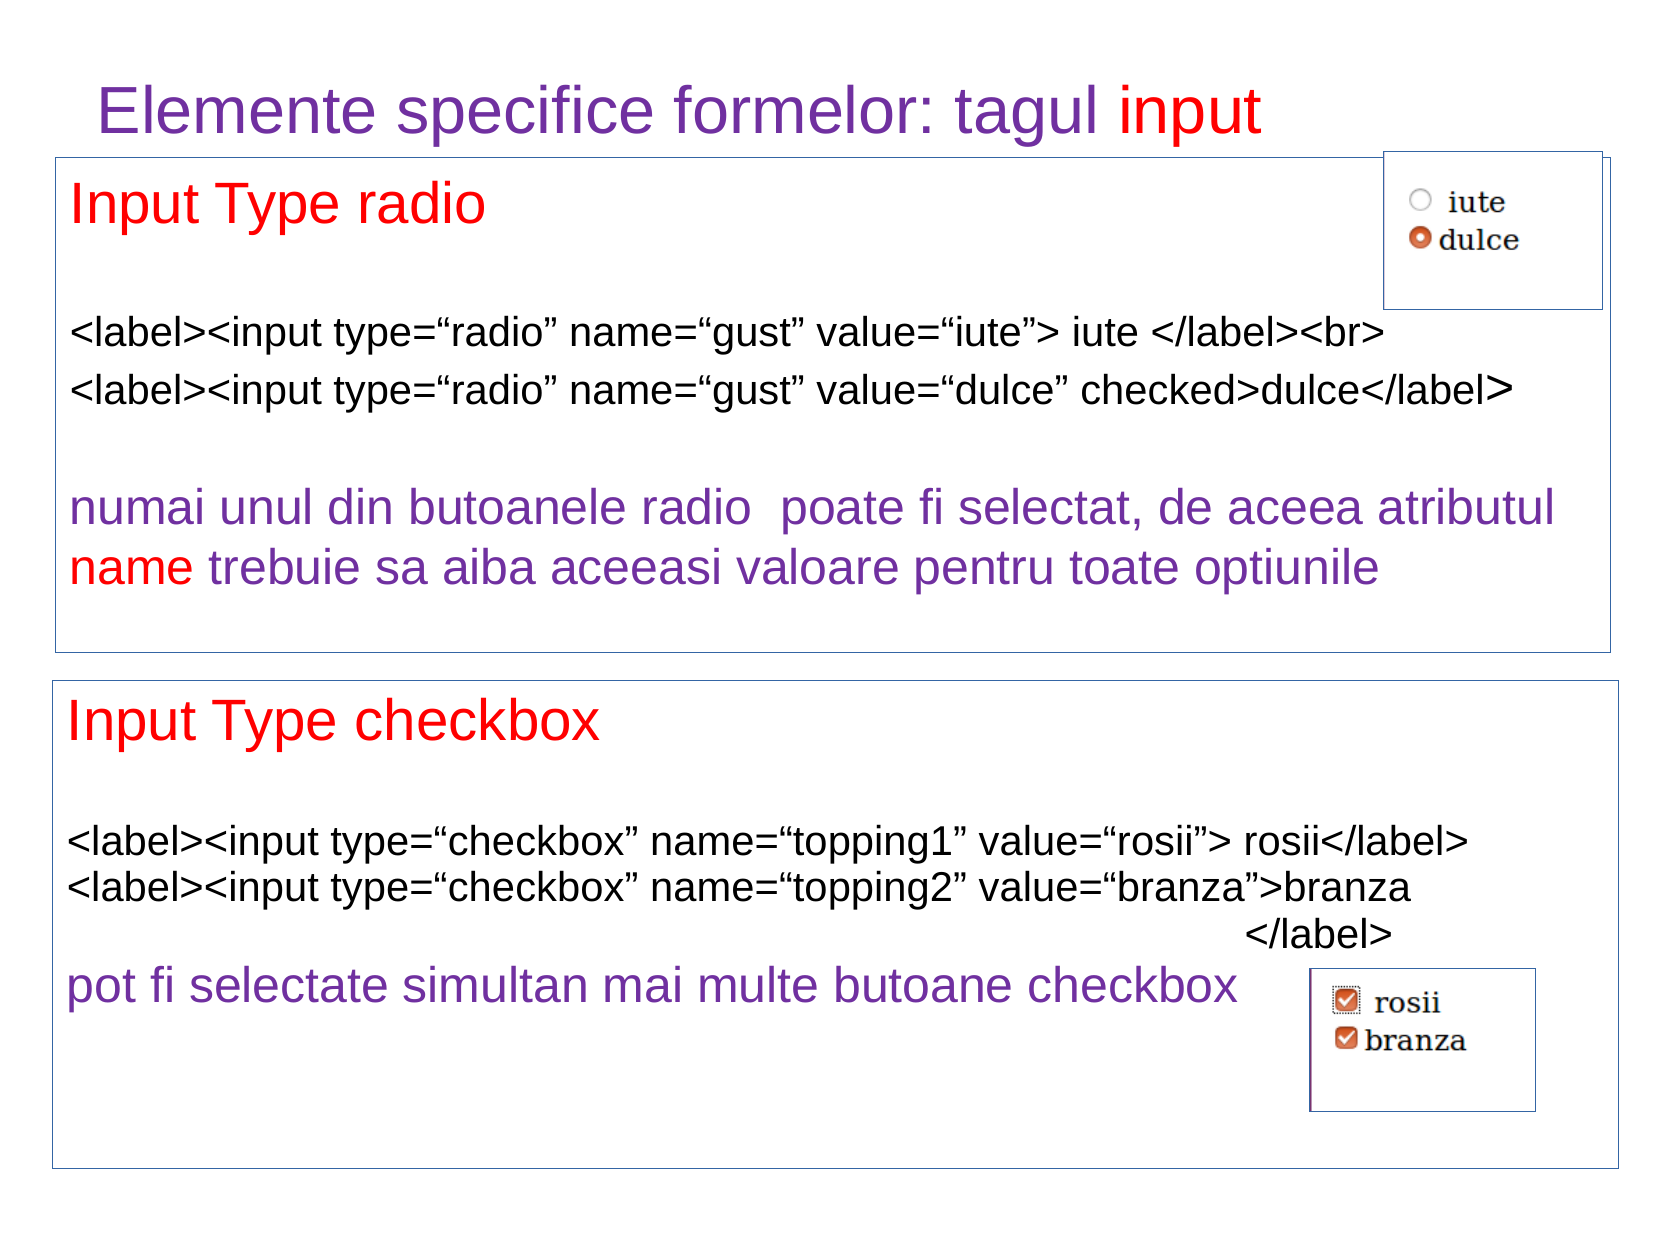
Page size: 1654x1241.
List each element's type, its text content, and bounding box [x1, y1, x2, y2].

text_box Input Type checkbox <label><input type=“checkbox” name=“topping1” value=“rosii”> rosii</label> <label><input type=“checkbox” name=“topping2” value=“branza”>branza </label> pot fi selectate simultan mai multe butoane checkbox [52, 680, 1619, 1169]
text_box Input Type radio <label><input type=“radio” name=“gust” value=“iute”> iute </label><br> <label><input type=“radio” name=“gust” value=“dulce” checked>dulce</label> numai unul din butoanele radio poate fi selectat, de aceea atributul name trebuie sa aiba aceeasi valoare pentru toate optiunile [55, 157, 1611, 653]
picture [1383, 151, 1603, 310]
picture [1309, 968, 1536, 1112]
text_box Elemente specifice formelor: tagul input [81, 60, 1475, 157]
